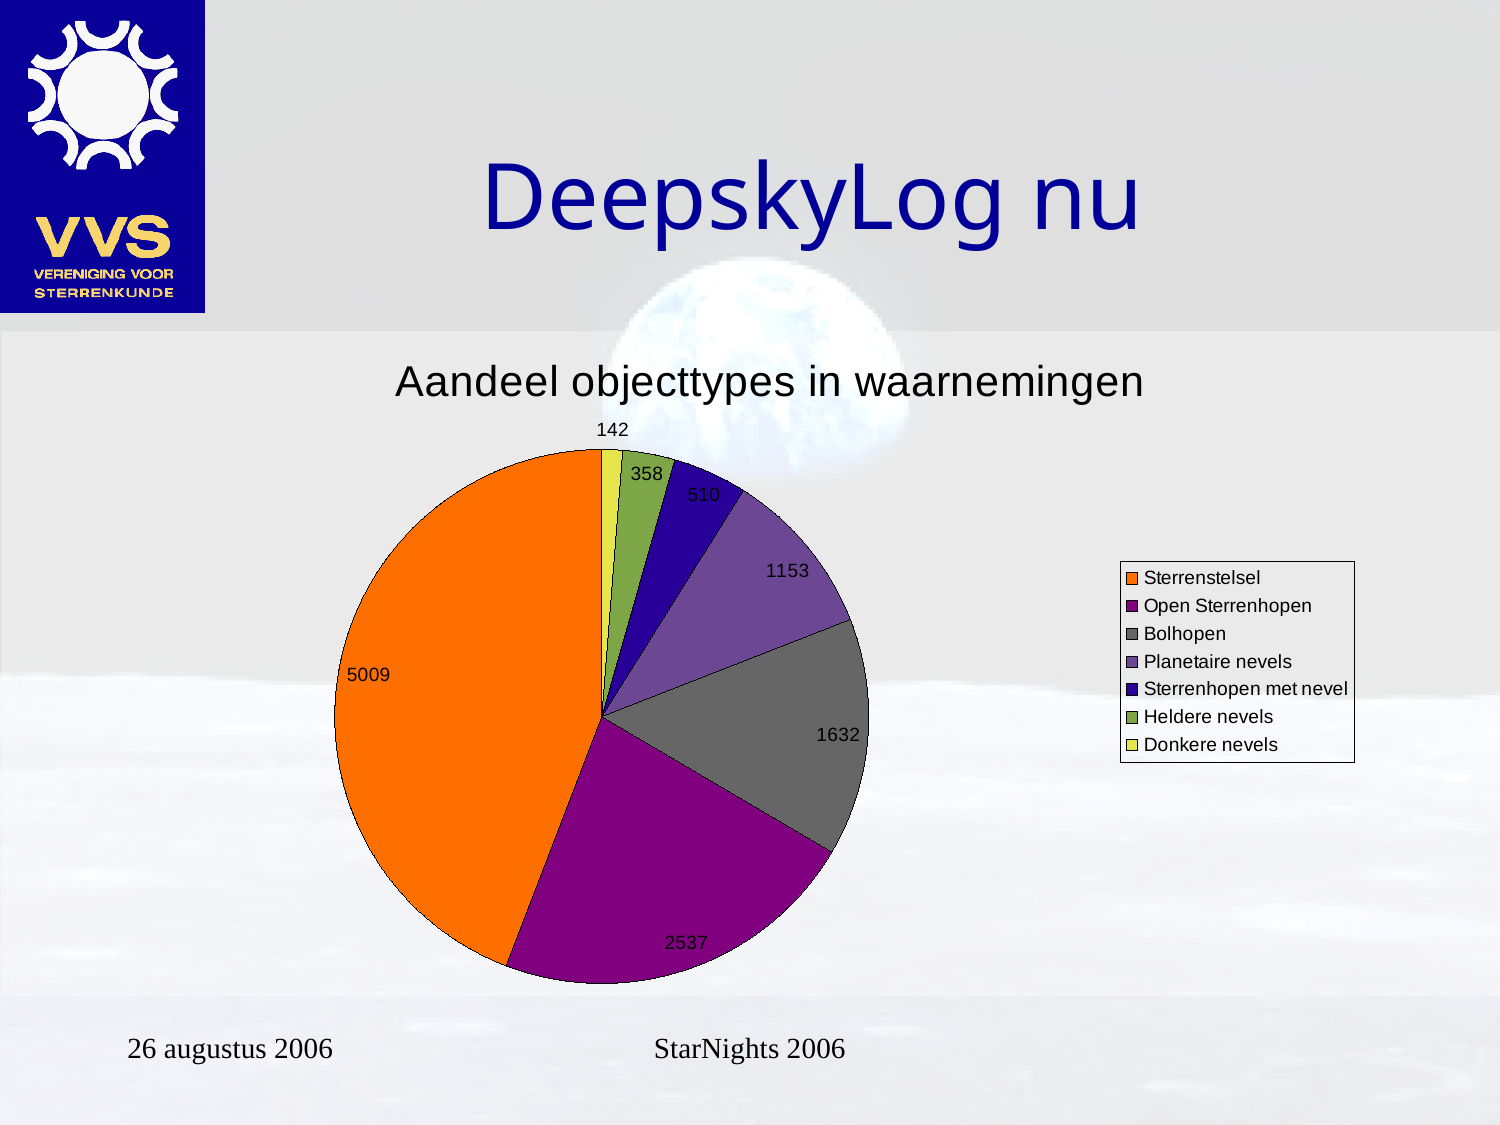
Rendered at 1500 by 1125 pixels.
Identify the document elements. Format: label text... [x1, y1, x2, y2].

title DeepskyLog nu [237, 76, 1388, 312]
chart [1, 331, 1500, 997]
picture [0, 0, 205, 313]
